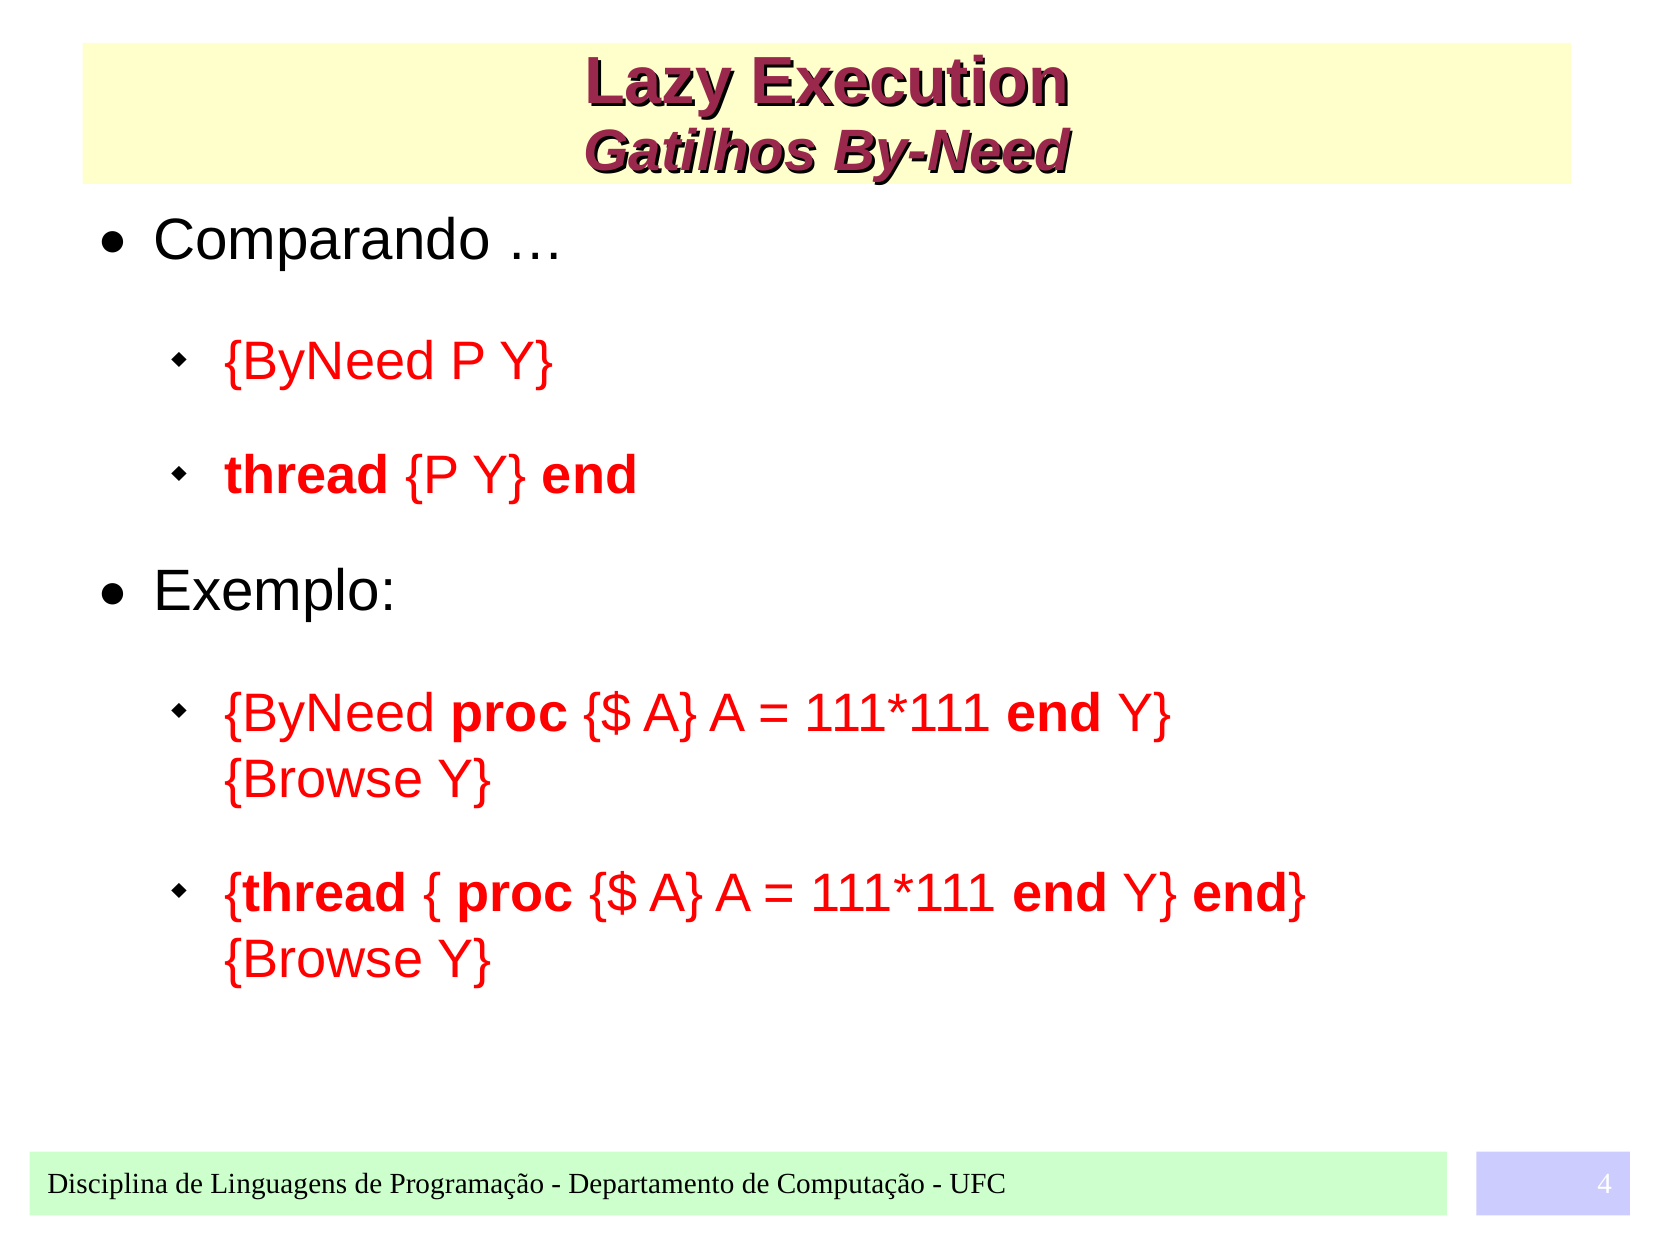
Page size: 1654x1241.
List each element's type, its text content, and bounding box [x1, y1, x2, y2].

list Comparando … {ByNeed P Y} thread {P Y} end Exemplo: {ByNeed proc {$ A} A = 111*111 end Y} {Browse Y} {thread { proc {$ A} A = 111*111 end Y} end} {Browse Y} [82, 206, 1571, 1137]
title Lazy Execution Gatilhos By-Need [82, 42, 1571, 184]
